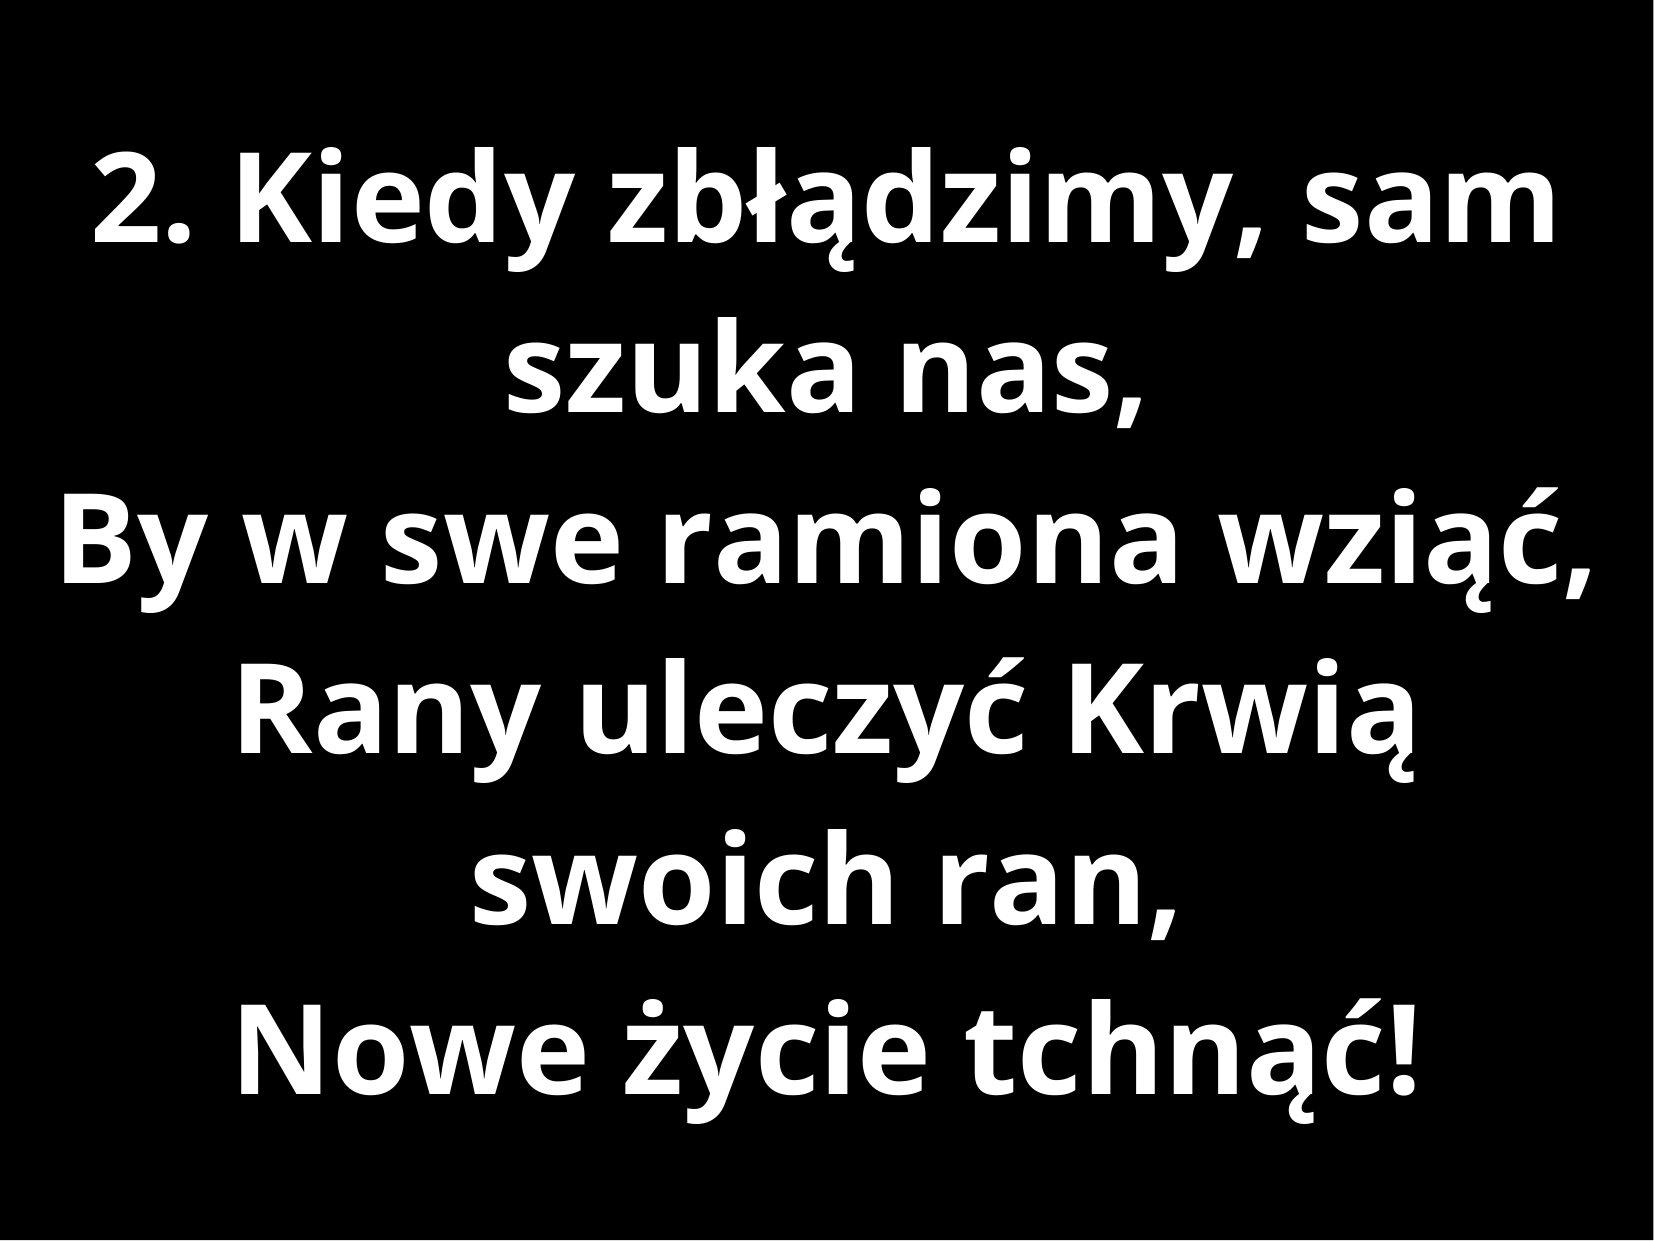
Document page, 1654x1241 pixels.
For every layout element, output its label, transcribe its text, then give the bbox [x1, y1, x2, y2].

title 2. Kiedy zbłądzimy, sam szuka nas, By w swe ramiona wziąć, Rany uleczyć Krwią swoich ran, Nowe życie tchnąć! [0, 0, 1654, 1241]
